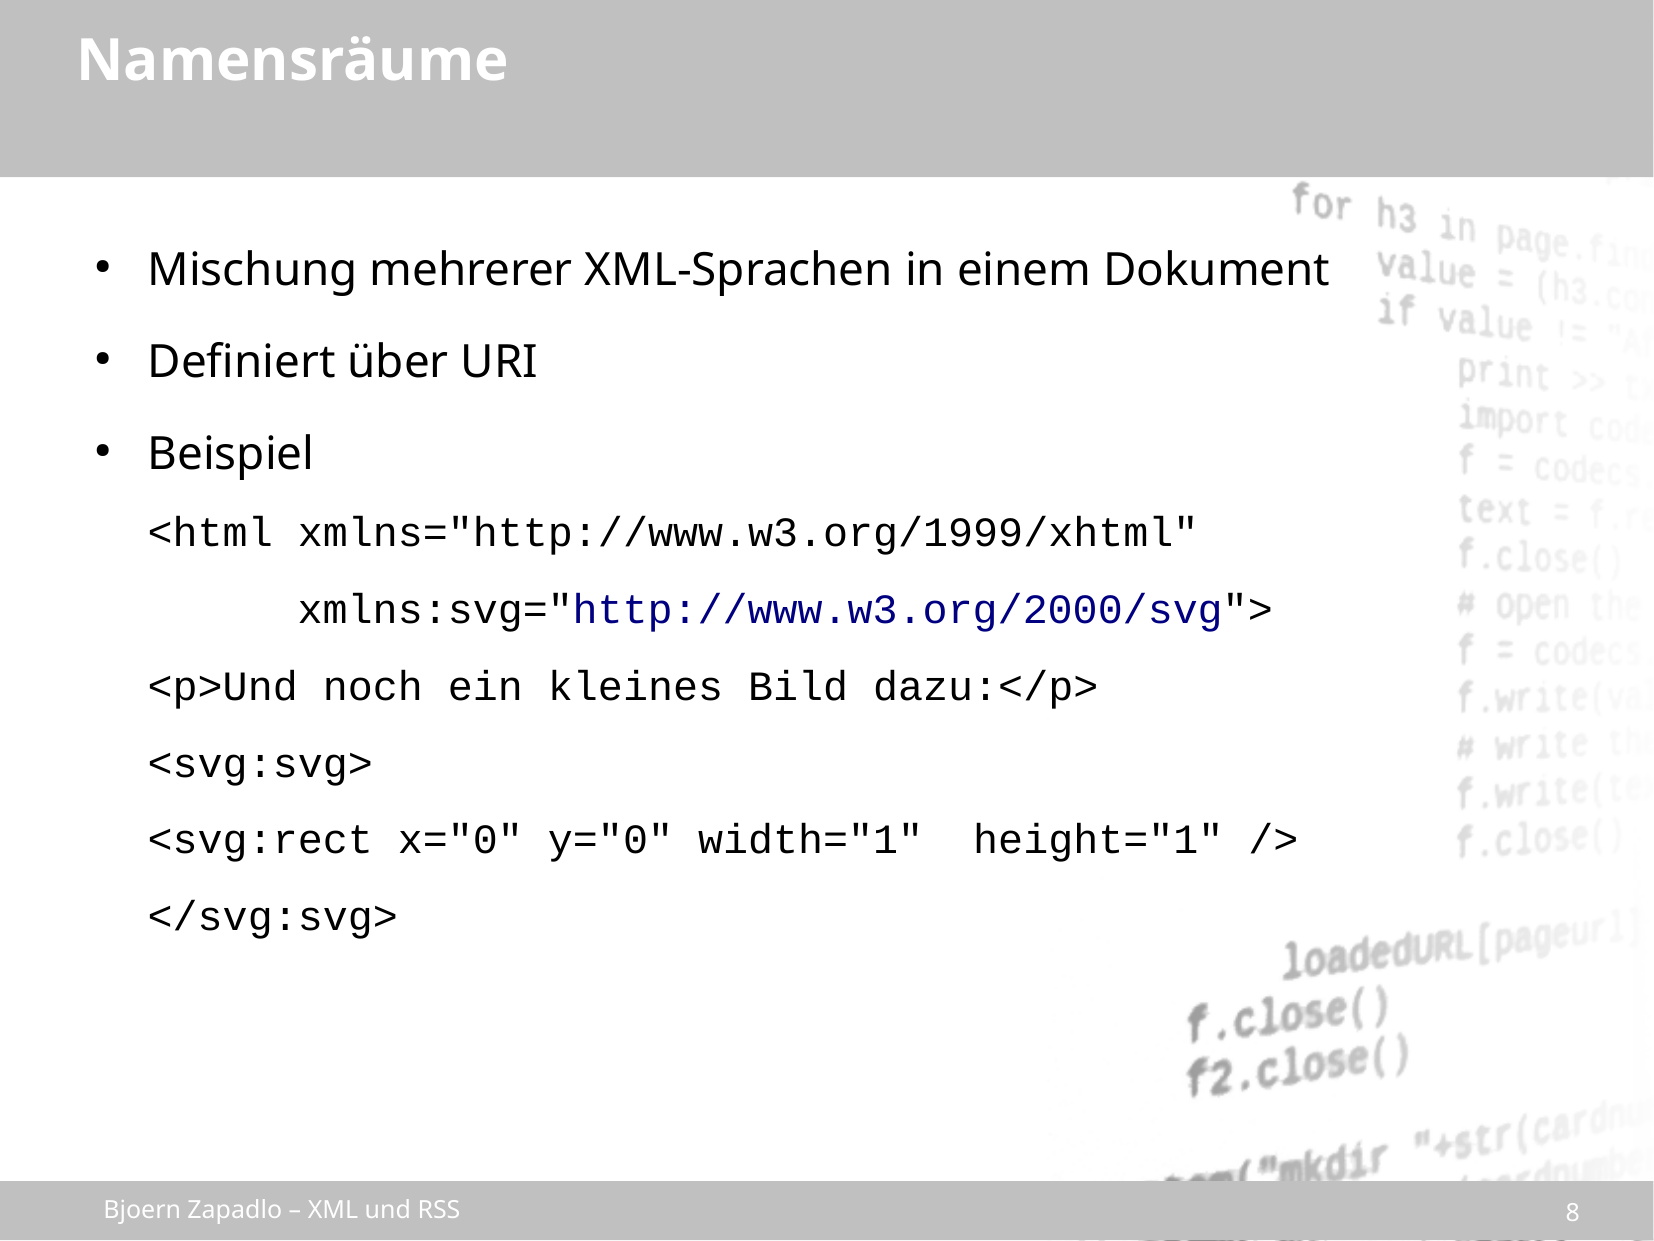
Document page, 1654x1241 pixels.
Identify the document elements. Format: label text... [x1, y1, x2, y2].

picture [0, 178, 1654, 1181]
title Namensräume [76, 17, 1565, 178]
list Mischung mehrerer XML-Sprachen in einem Dokument Definiert über URI Beispiel <html xmlns="http://www.w3.org/1999/xhtml" xmlns:svg="http://www.w3.org/2000/svg"> <p>Und noch ein kleines Bild dazu:</p> <svg:svg> <svg:rect x="0" y="0" width="1" height="1" /> </svg:svg> [76, 236, 1566, 1041]
